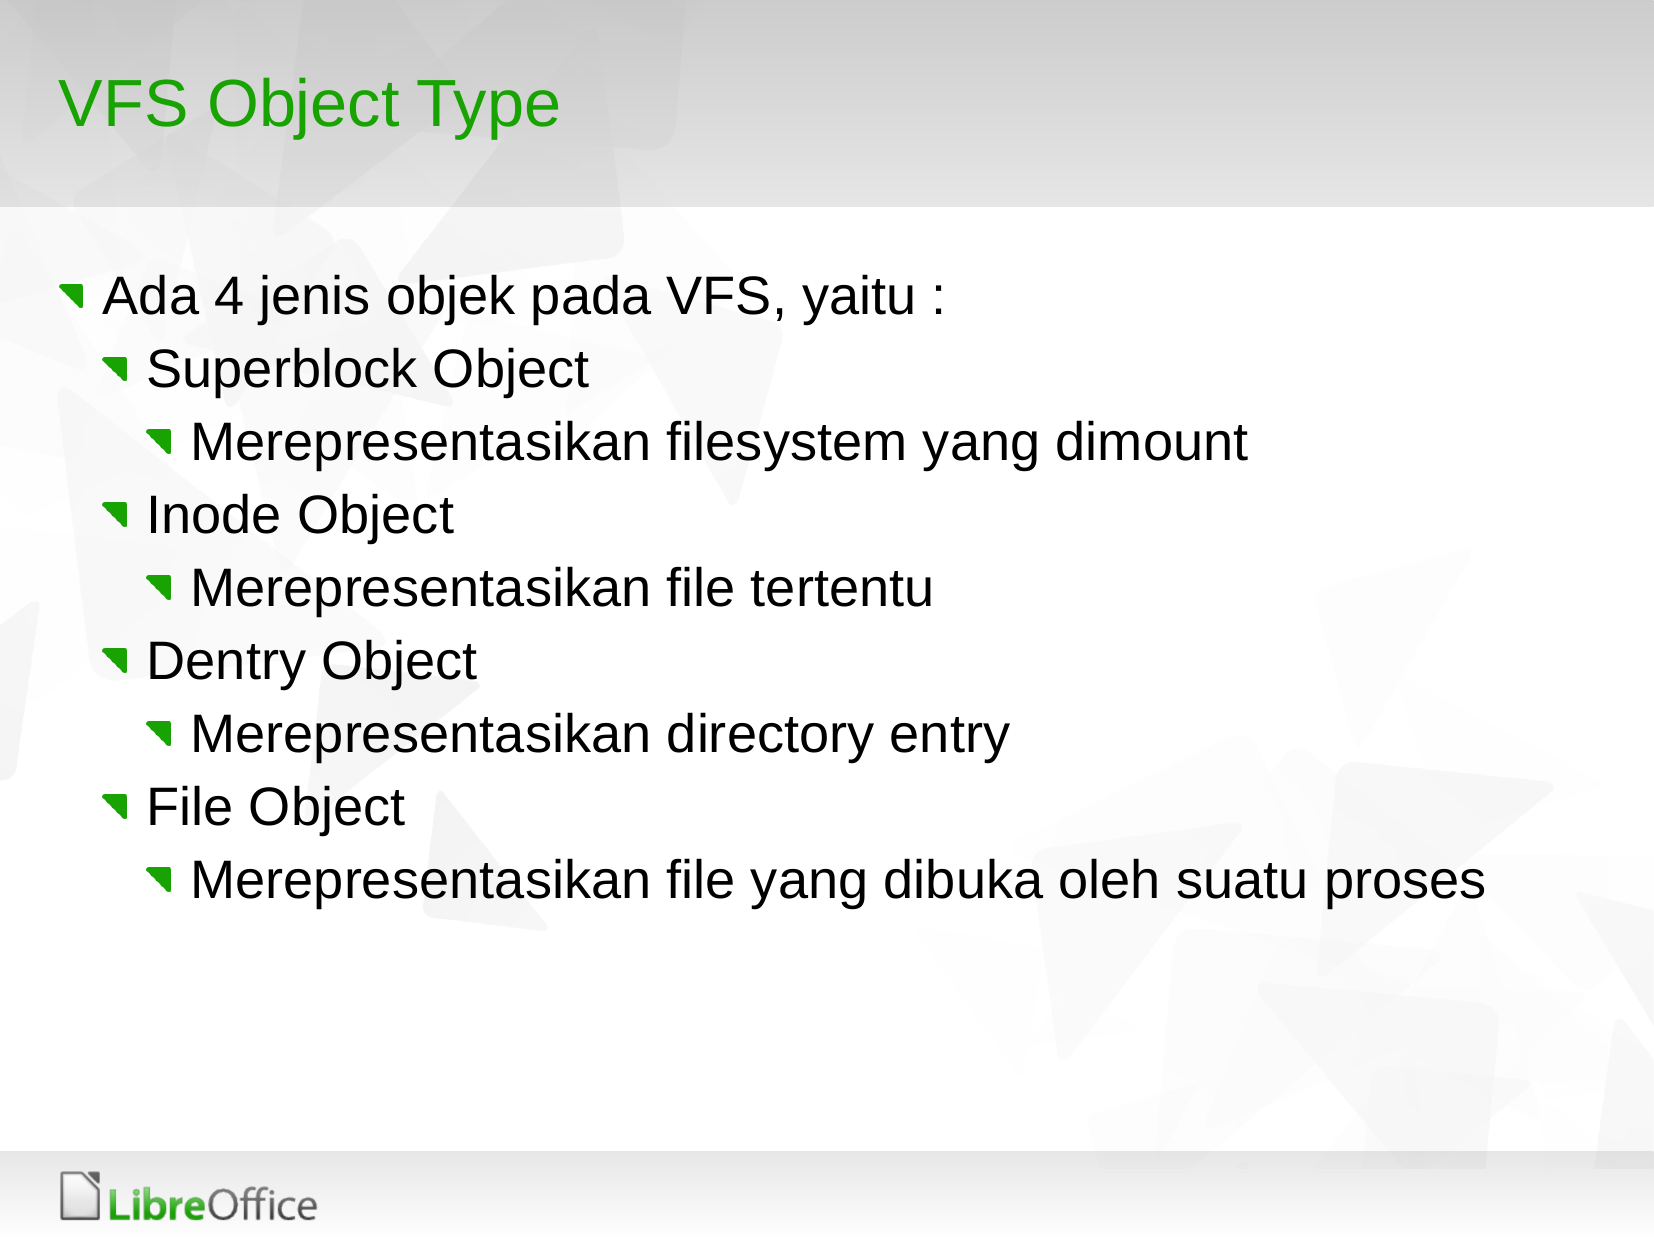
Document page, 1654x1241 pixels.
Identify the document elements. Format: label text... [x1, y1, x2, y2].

picture [0, 0, 783, 931]
picture [41, 1152, 337, 1240]
title VFS Object Type [59, 29, 1595, 178]
list Ada 4 jenis objek pada VFS, yaitu : Superblock Object Merepresentasikan filesystem yang dimount Inode Object Merepresentasikan file tertentu Dentry Object Merepresentasikan directory entry File Object Merepresentasikan file yang dibuka oleh suatu proses [59, 265, 1595, 1085]
picture [915, 548, 1654, 1169]
